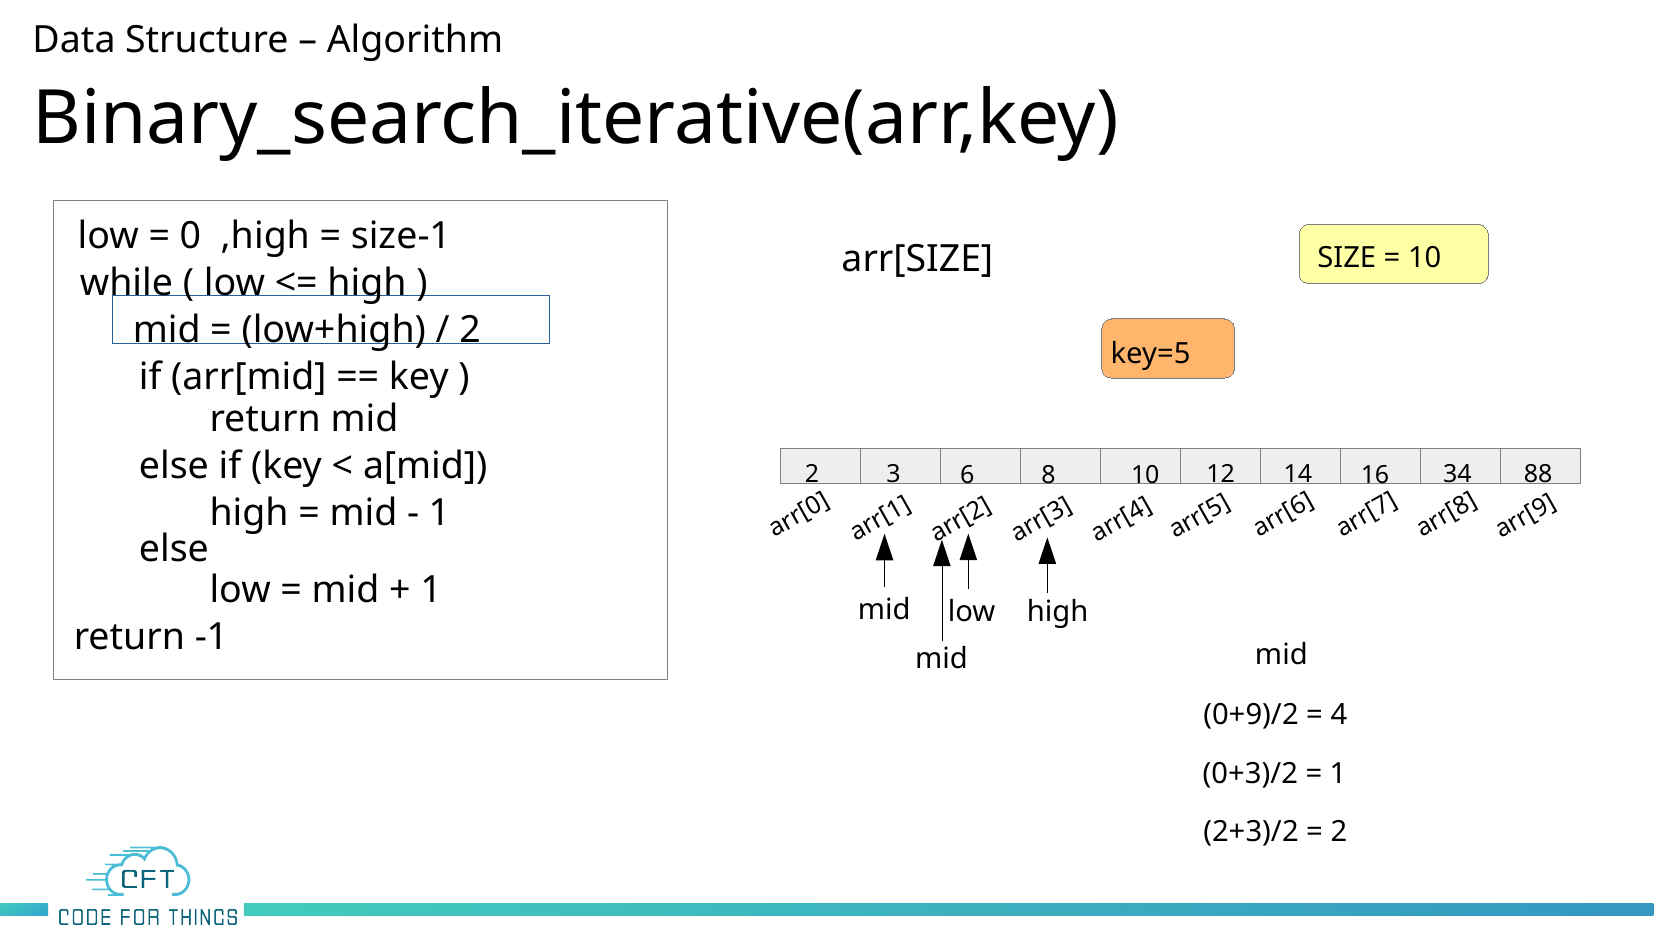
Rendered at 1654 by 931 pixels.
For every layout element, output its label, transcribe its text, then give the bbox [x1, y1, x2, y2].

text_box (0+9)/2 = 4 [1181, 685, 1395, 745]
text_box arr[9] [1471, 456, 1602, 560]
text_box [1299, 224, 1489, 284]
text_box [1254, 448, 1269, 484]
text_box arr[2] [906, 488, 1016, 563]
text_box 6 [945, 449, 1007, 494]
text_box SIZE = 10 [1302, 228, 1483, 278]
text_box 8 [1026, 449, 1089, 494]
text_box else [124, 513, 243, 573]
text_box low = mid + 1 [194, 555, 621, 614]
text_box [925, 448, 1191, 484]
text_box arr[5] [1151, 484, 1267, 556]
text_box high = mid - 1 [194, 478, 621, 537]
text_box 14 [1269, 448, 1331, 500]
text_box while ( low <= high ) [64, 260, 514, 307]
text_box mid [1240, 625, 1335, 685]
text_box [844, 448, 871, 484]
text_box mid [900, 632, 991, 739]
text_box arr[0] [744, 484, 857, 558]
text_box if (arr[mid] == key ) [124, 342, 550, 401]
text_box arr[7] [1318, 498, 1428, 562]
text_box [1491, 448, 1509, 484]
text_box 2 [790, 448, 844, 493]
text_box mid = (low+high) / 2 [118, 295, 603, 354]
text_box arr[6] [1232, 484, 1362, 562]
text_box 10 [1116, 449, 1181, 494]
text_box [53, 200, 668, 680]
text_box arr[4] [1074, 492, 1179, 562]
text_box [780, 448, 790, 484]
text_box low = 0 ,high = size-1 [53, 200, 609, 260]
text_box [1331, 448, 1428, 484]
text_box return mid [194, 383, 443, 443]
text_box low [933, 582, 1028, 632]
text_box [1571, 448, 1581, 461]
text_box arr[3] [986, 491, 1104, 568]
text_box 34 [1428, 448, 1491, 500]
text_box 16 [1346, 449, 1420, 501]
title Data Structure – Algorithm Binary_search_iterative(arr,key) [32, 0, 1595, 199]
text_box key=5 [1095, 324, 1241, 409]
text_box arr[8] [1399, 484, 1503, 559]
text_box arr[SIZE] [826, 224, 1040, 291]
text_box (2+3)/2 = 2 [1181, 803, 1395, 862]
text_box [1103, 318, 1234, 324]
text_box (0+3)/2 = 1 [1180, 744, 1394, 804]
text_box mid [843, 580, 934, 638]
text_box 88 [1509, 448, 1571, 500]
text_box high [1028, 582, 1111, 632]
text_box else if (key < a[mid]) [124, 431, 621, 490]
text_box 12 [1191, 448, 1254, 493]
picture [59, 846, 237, 925]
text_box arr[1] [826, 485, 935, 562]
text_box return -1 [59, 602, 290, 662]
text_box 3 [871, 448, 925, 493]
